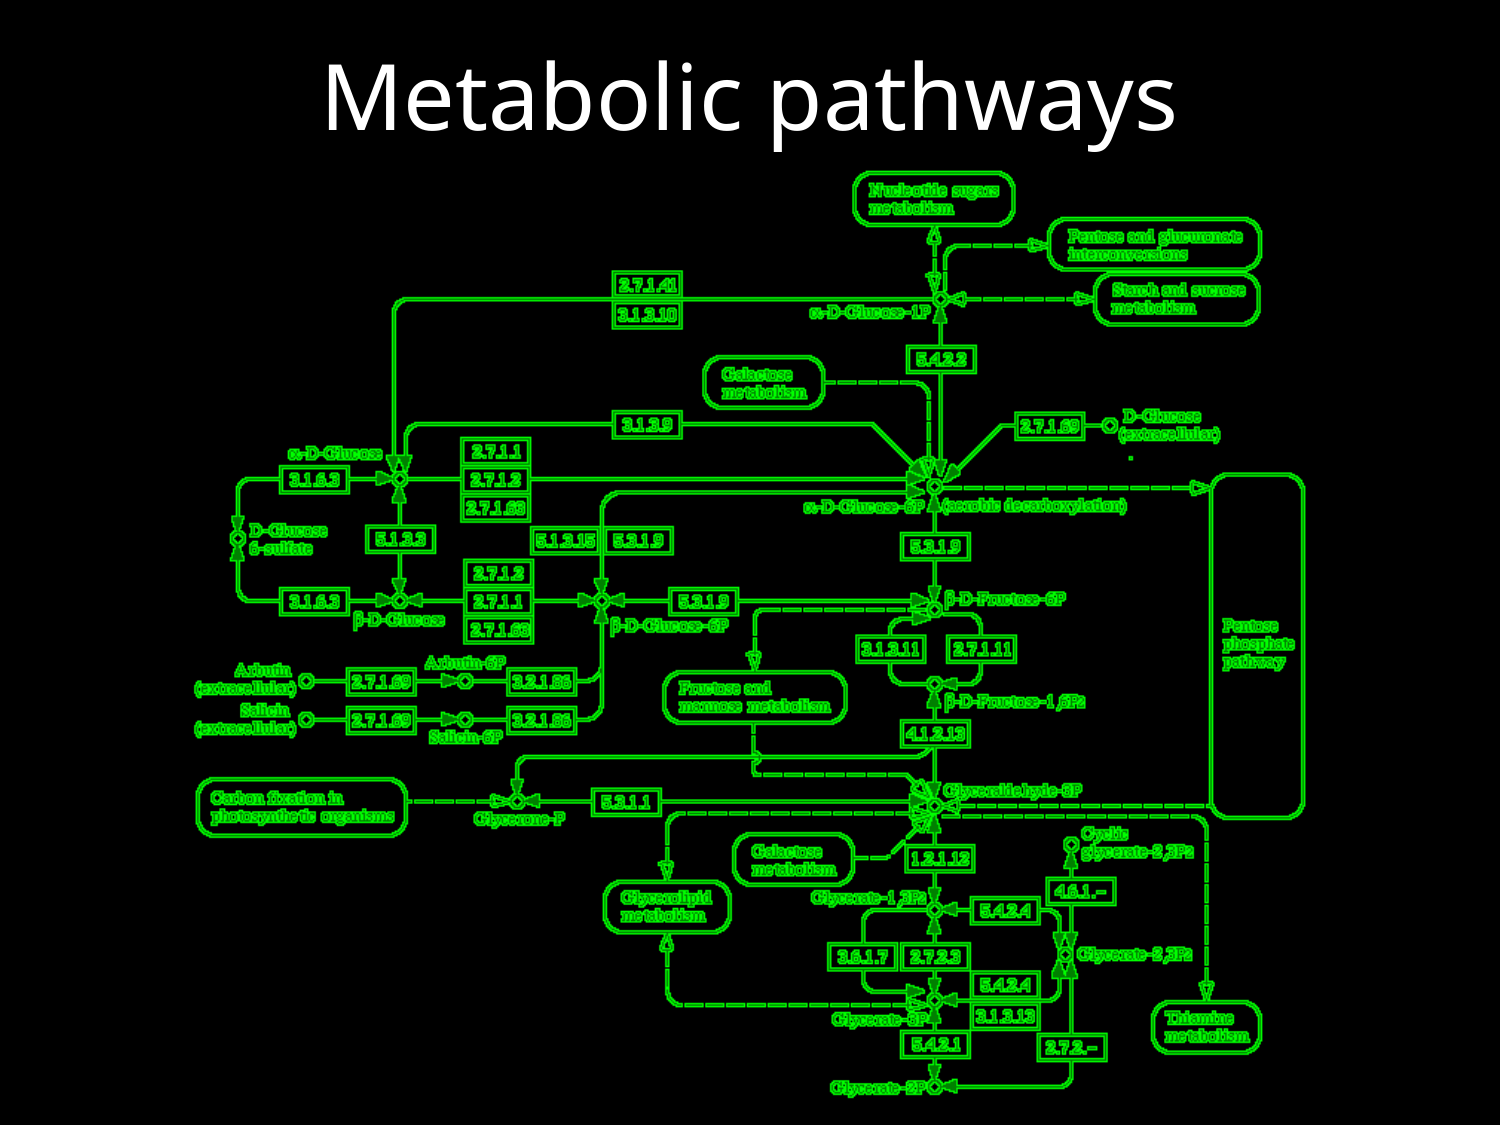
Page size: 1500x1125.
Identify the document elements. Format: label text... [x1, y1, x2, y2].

picture [181, 165, 1319, 1125]
title Metabolic pathways [112, 0, 1388, 188]
